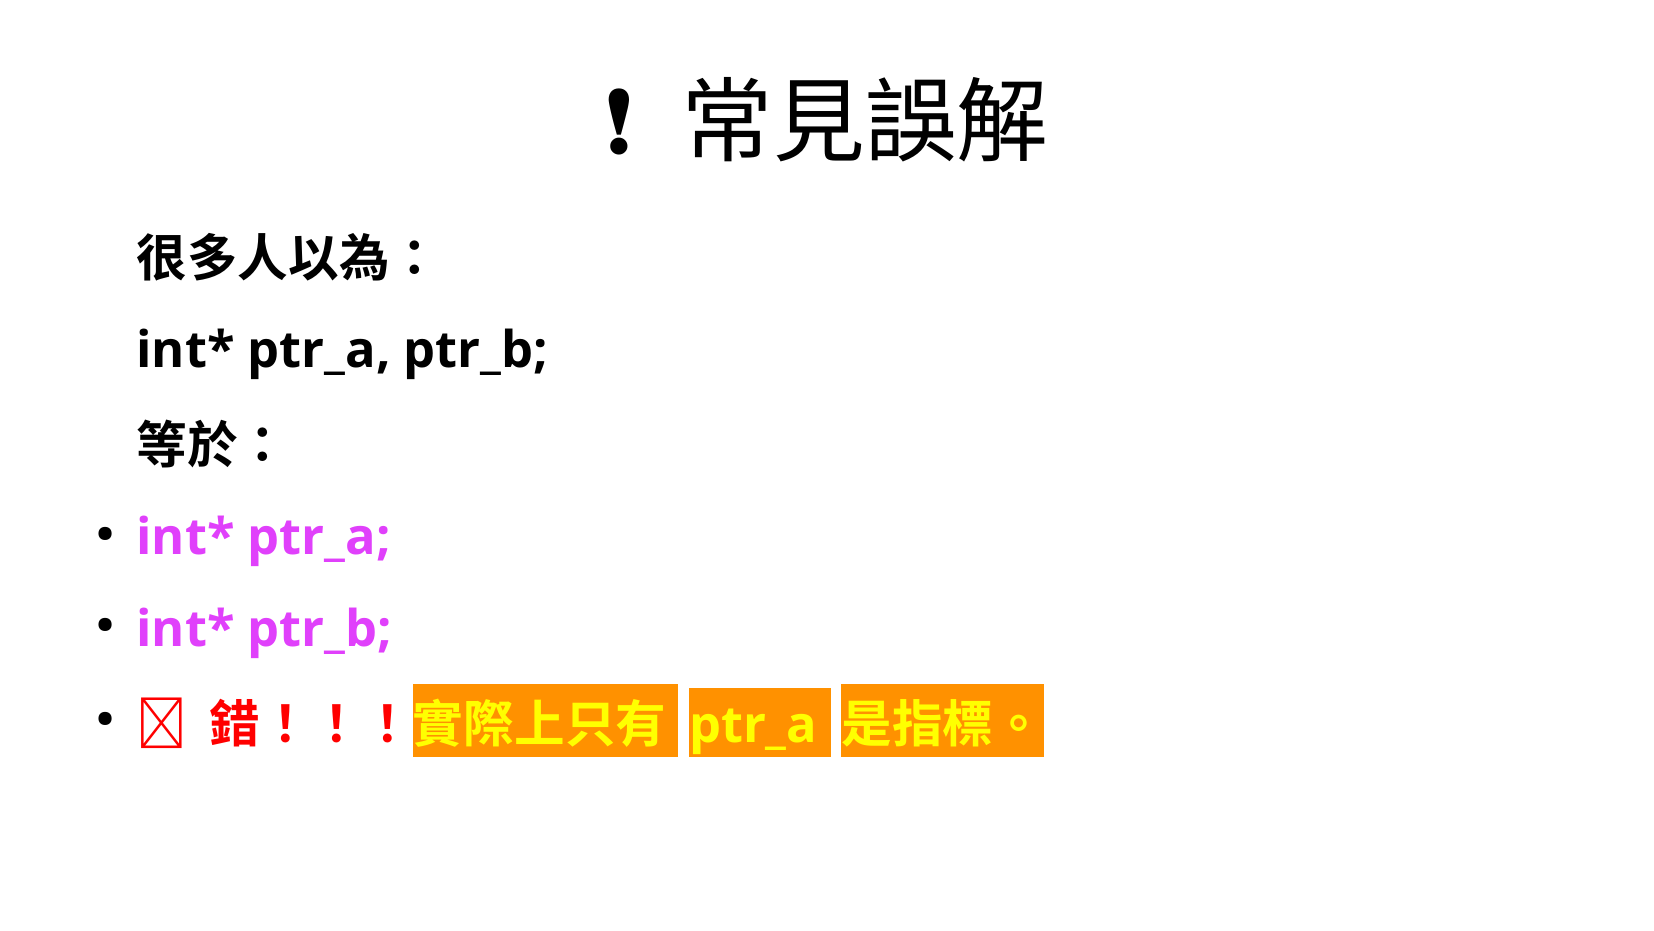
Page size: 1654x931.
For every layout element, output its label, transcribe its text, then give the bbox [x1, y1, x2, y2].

list 很多人以為： int* ptr_a, ptr_b; 等於： int* ptr_a; int* ptr_b; ❌ 錯！！！實際上只有 ptr_a 是指標。 [82, 217, 1571, 758]
title ❗ 常見誤解 [82, 37, 1571, 193]
